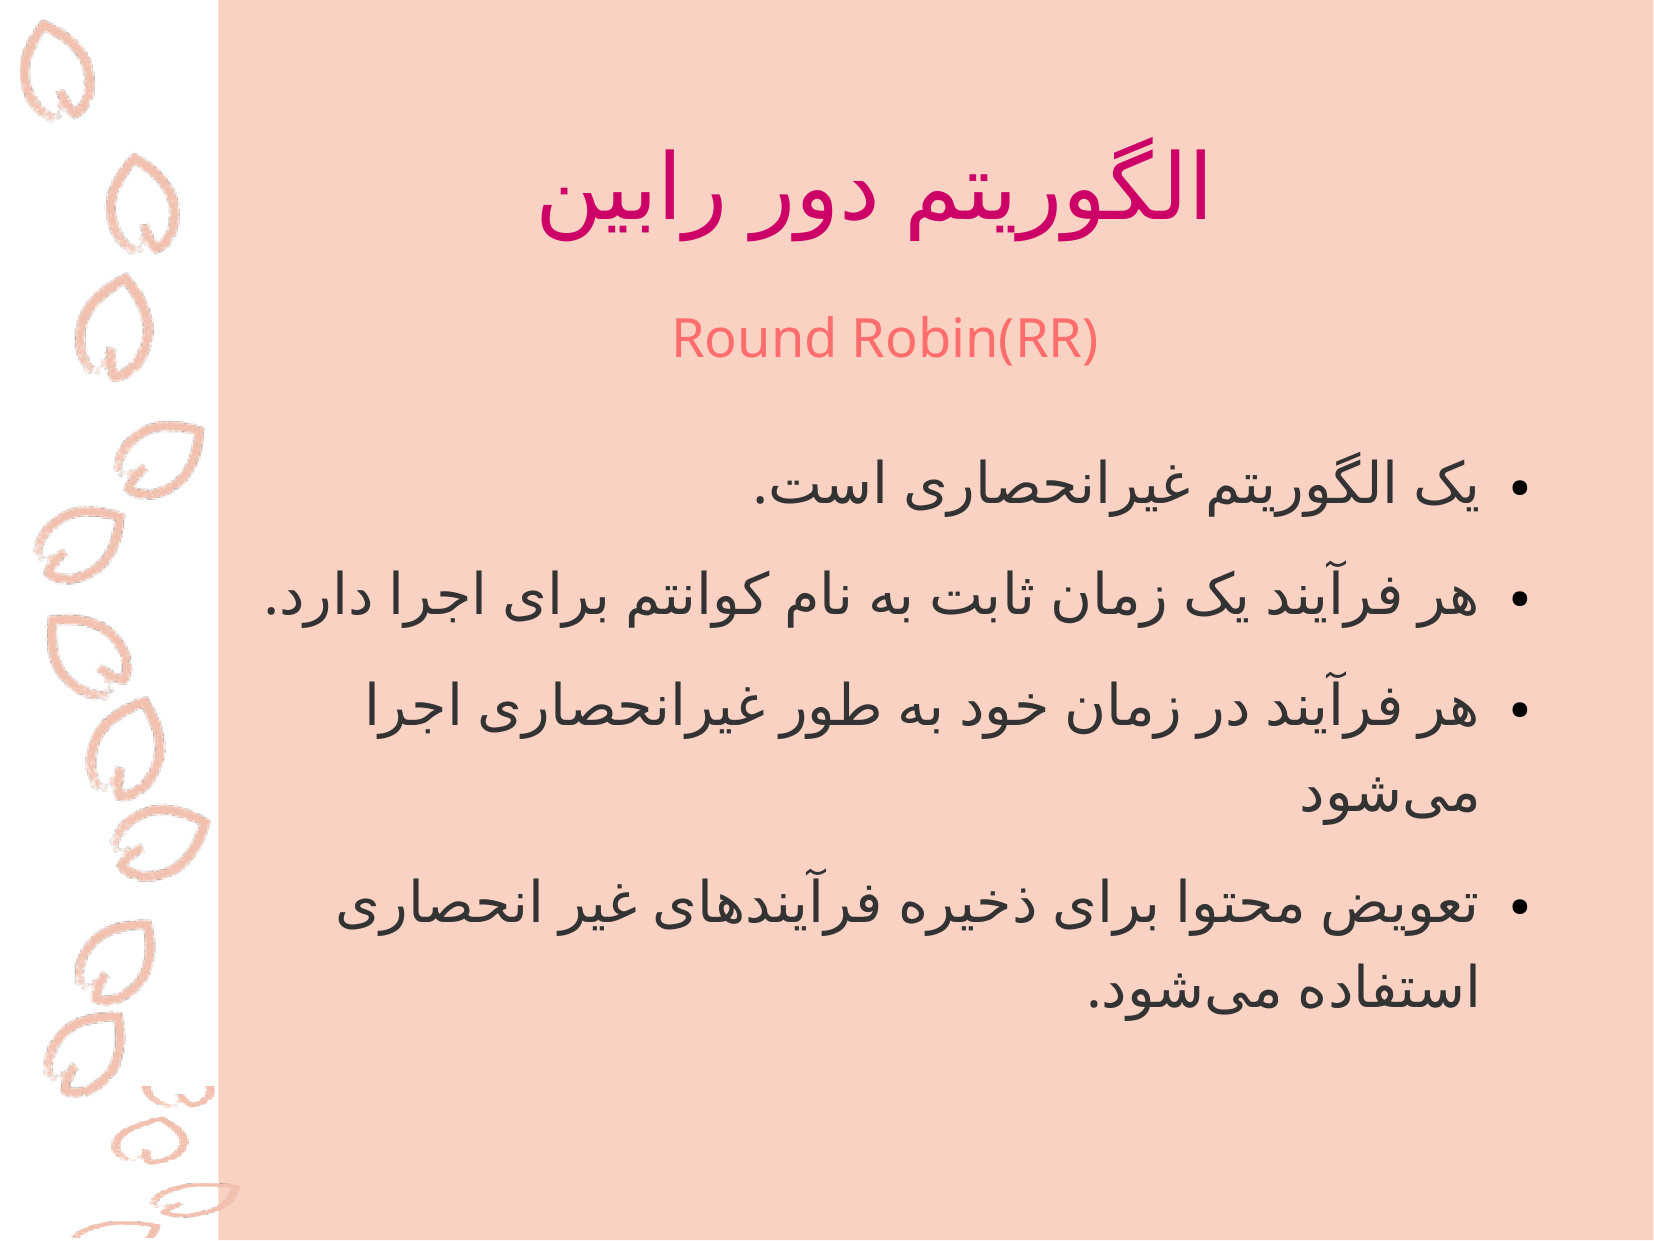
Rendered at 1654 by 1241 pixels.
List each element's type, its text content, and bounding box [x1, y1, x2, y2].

list یک الگوریتم غیرانحصاری است. هر فرآیند یک زمان ثابت به نام کوانتم برای اجرا دارد. هر فرآیند در زمان خود به طور غیرانحصاری اجرا می‌شود تعویض محتوا برای ذخیره فرآیندهای غیر انحصاری استفاده می‌شود. [249, 440, 1543, 1118]
title Round Robin(RR) [141, 264, 1630, 409]
title الگوریتم دور رابین [183, 93, 1567, 264]
picture [20, 19, 247, 1238]
